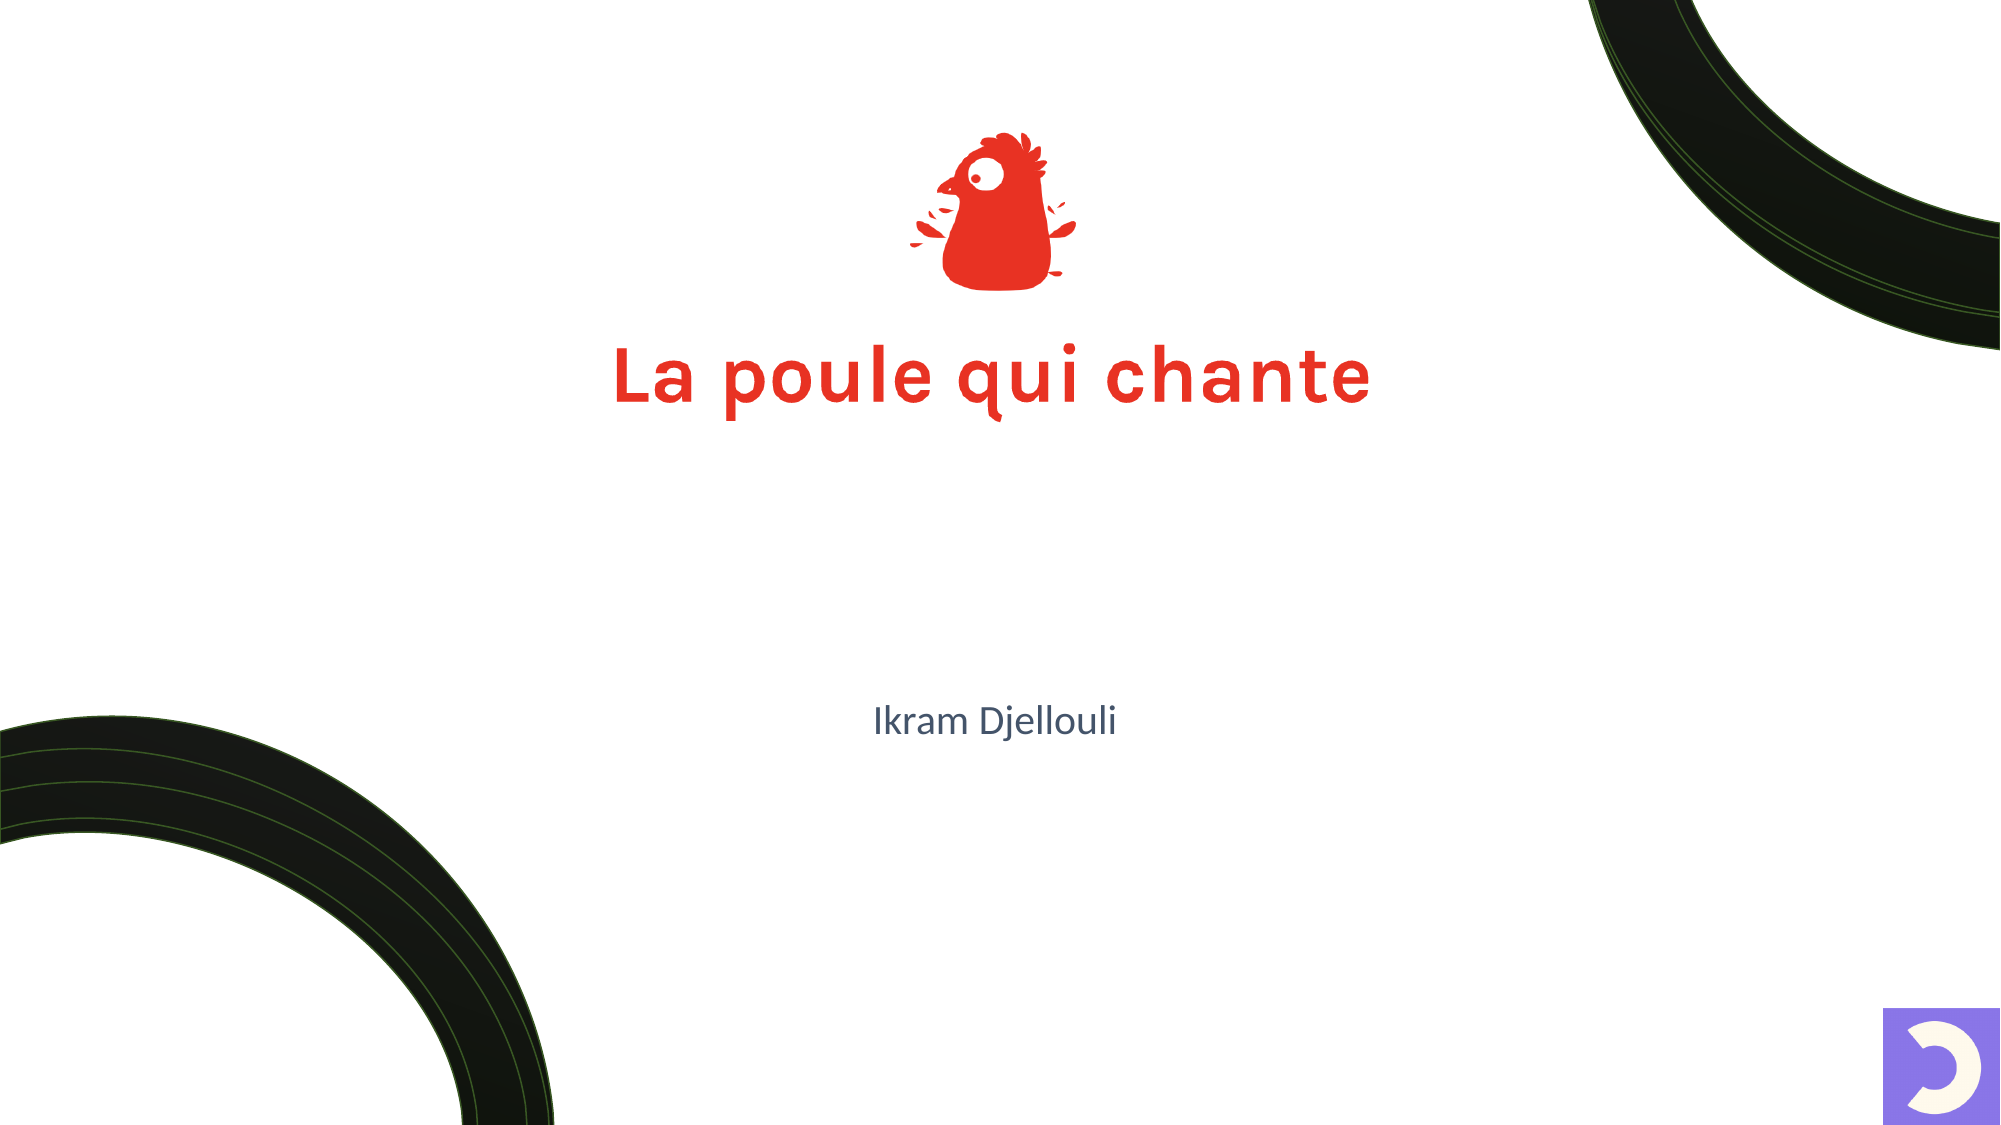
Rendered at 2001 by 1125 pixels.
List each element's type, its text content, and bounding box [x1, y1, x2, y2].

picture [427, 44, 1563, 510]
subtitle Ikram Djellouli [248, 684, 1752, 759]
text_box [0, 0, 2000, 1125]
picture [1883, 1008, 2000, 1125]
